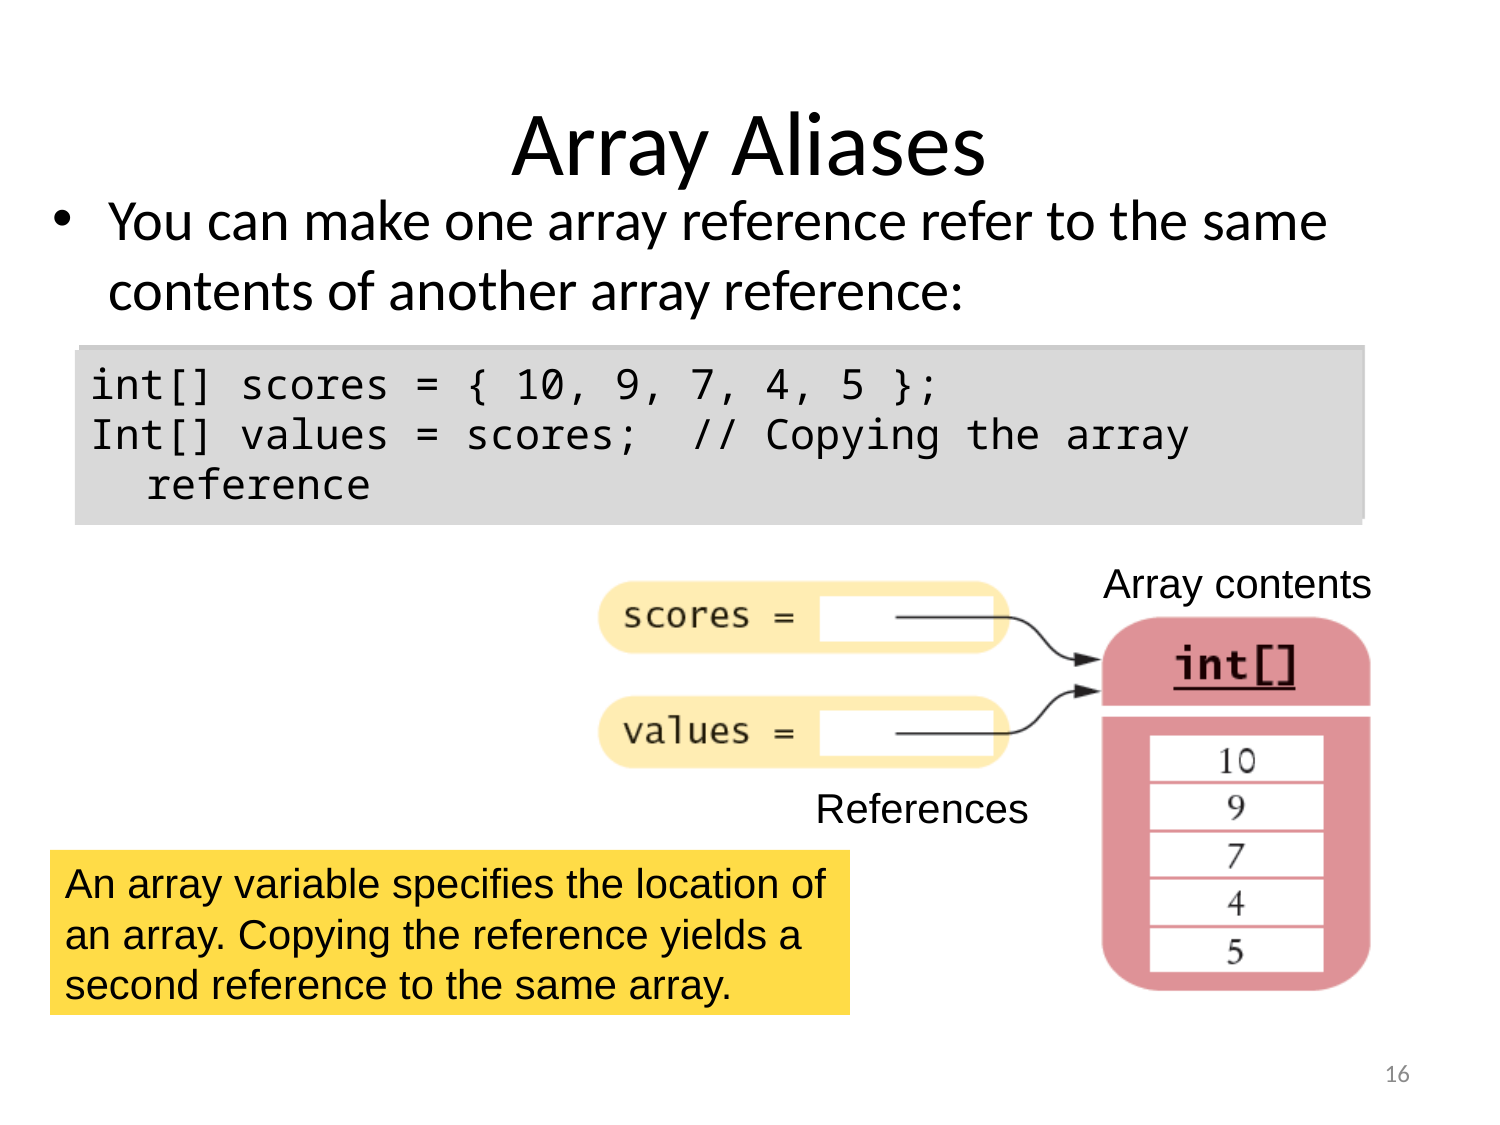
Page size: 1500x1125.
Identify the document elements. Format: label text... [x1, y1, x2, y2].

text_box Array contents [1088, 549, 1388, 615]
title Array Aliases [75, 45, 1425, 174]
slide_number <number> [1074, 1042, 1425, 1103]
text_box References [800, 774, 1045, 840]
text_box int[] scores = { 10, 9, 7, 4, 5 }; Int[] values = scores; // Copying the array reference [74, 350, 1363, 525]
text_box An array variable specifies the location of an array. Copying the reference yields a second reference to the same array. [50, 849, 850, 1015]
list You can make one array reference refer to the same contents of another array reference: [37, 174, 1425, 1013]
picture [587, 562, 1399, 1013]
